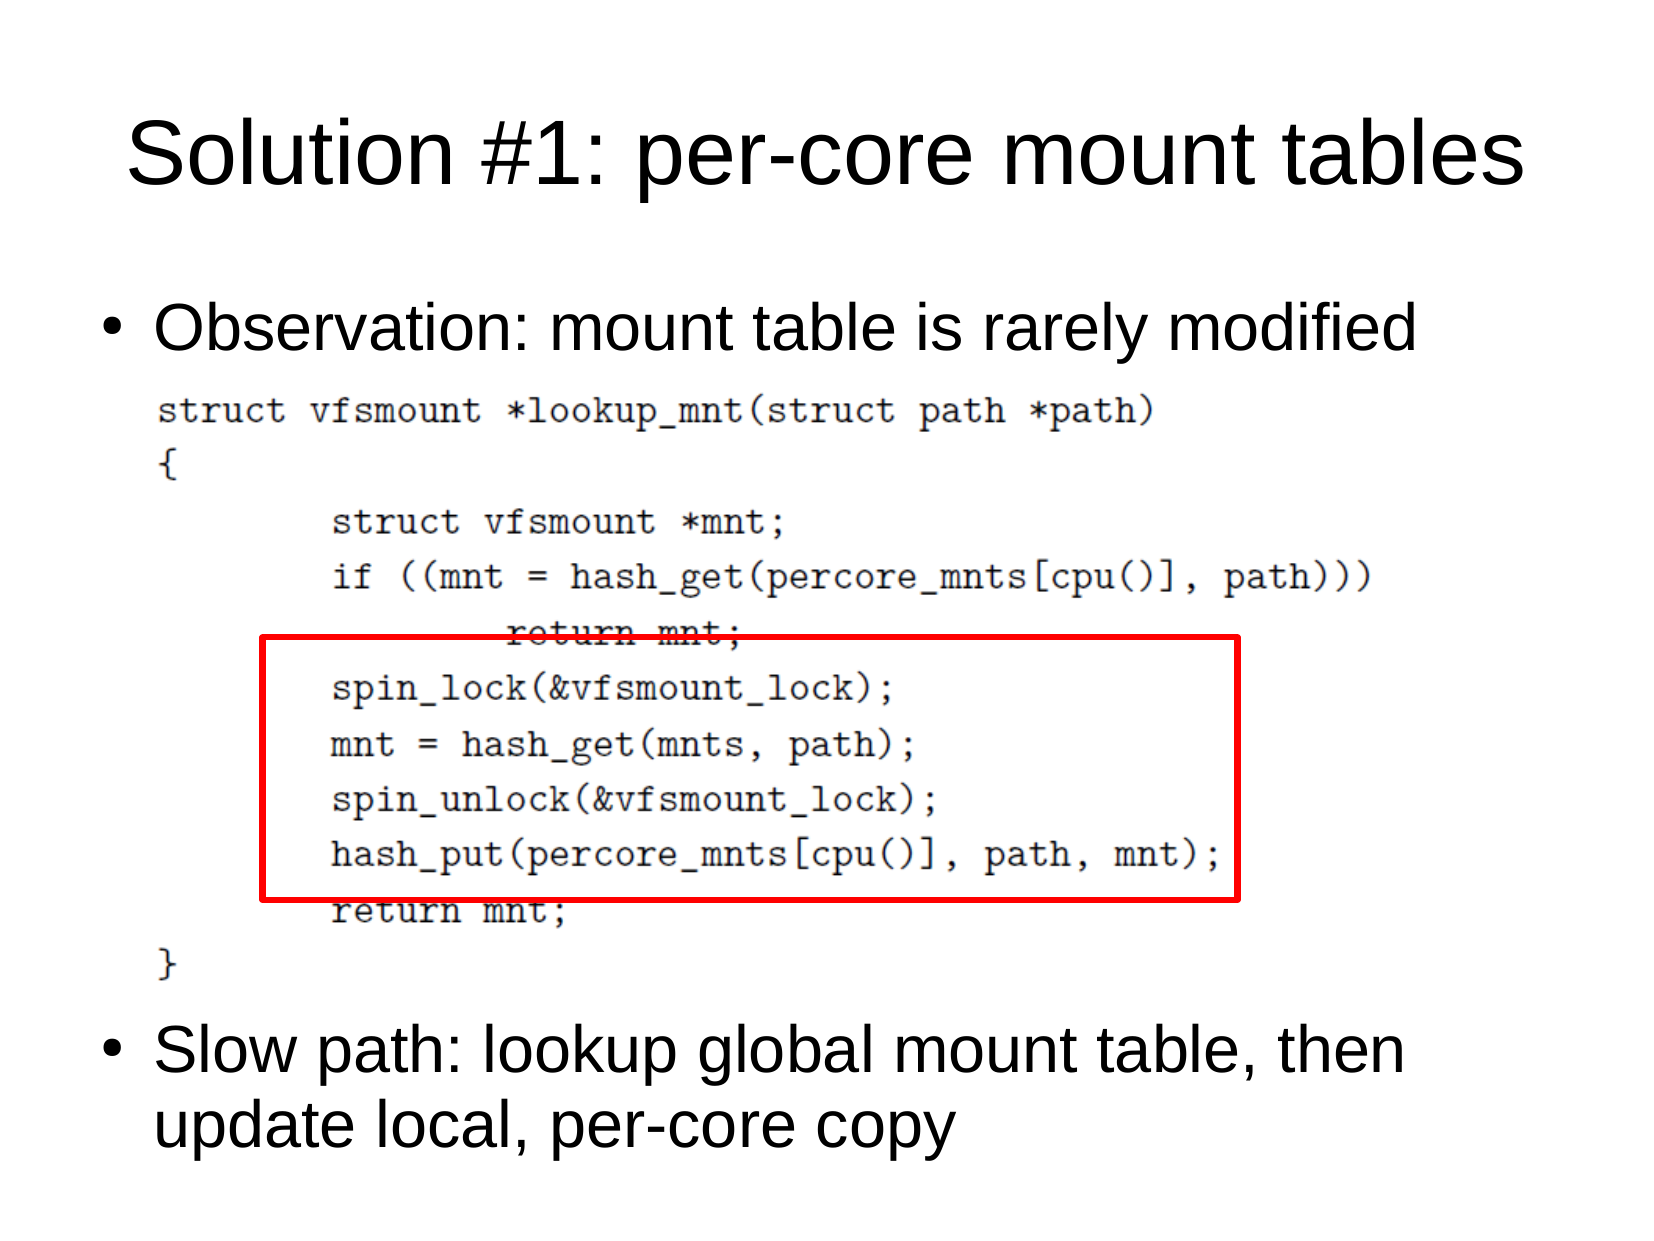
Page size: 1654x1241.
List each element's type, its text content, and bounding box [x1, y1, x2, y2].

title Solution #1: per-core mount tables [82, 49, 1571, 257]
list Observation: mount table is rarely modified [82, 290, 1571, 413]
list Slow path: lookup global mount table, then update local, per-core copy [82, 1012, 1571, 1201]
picture [145, 388, 1388, 1001]
